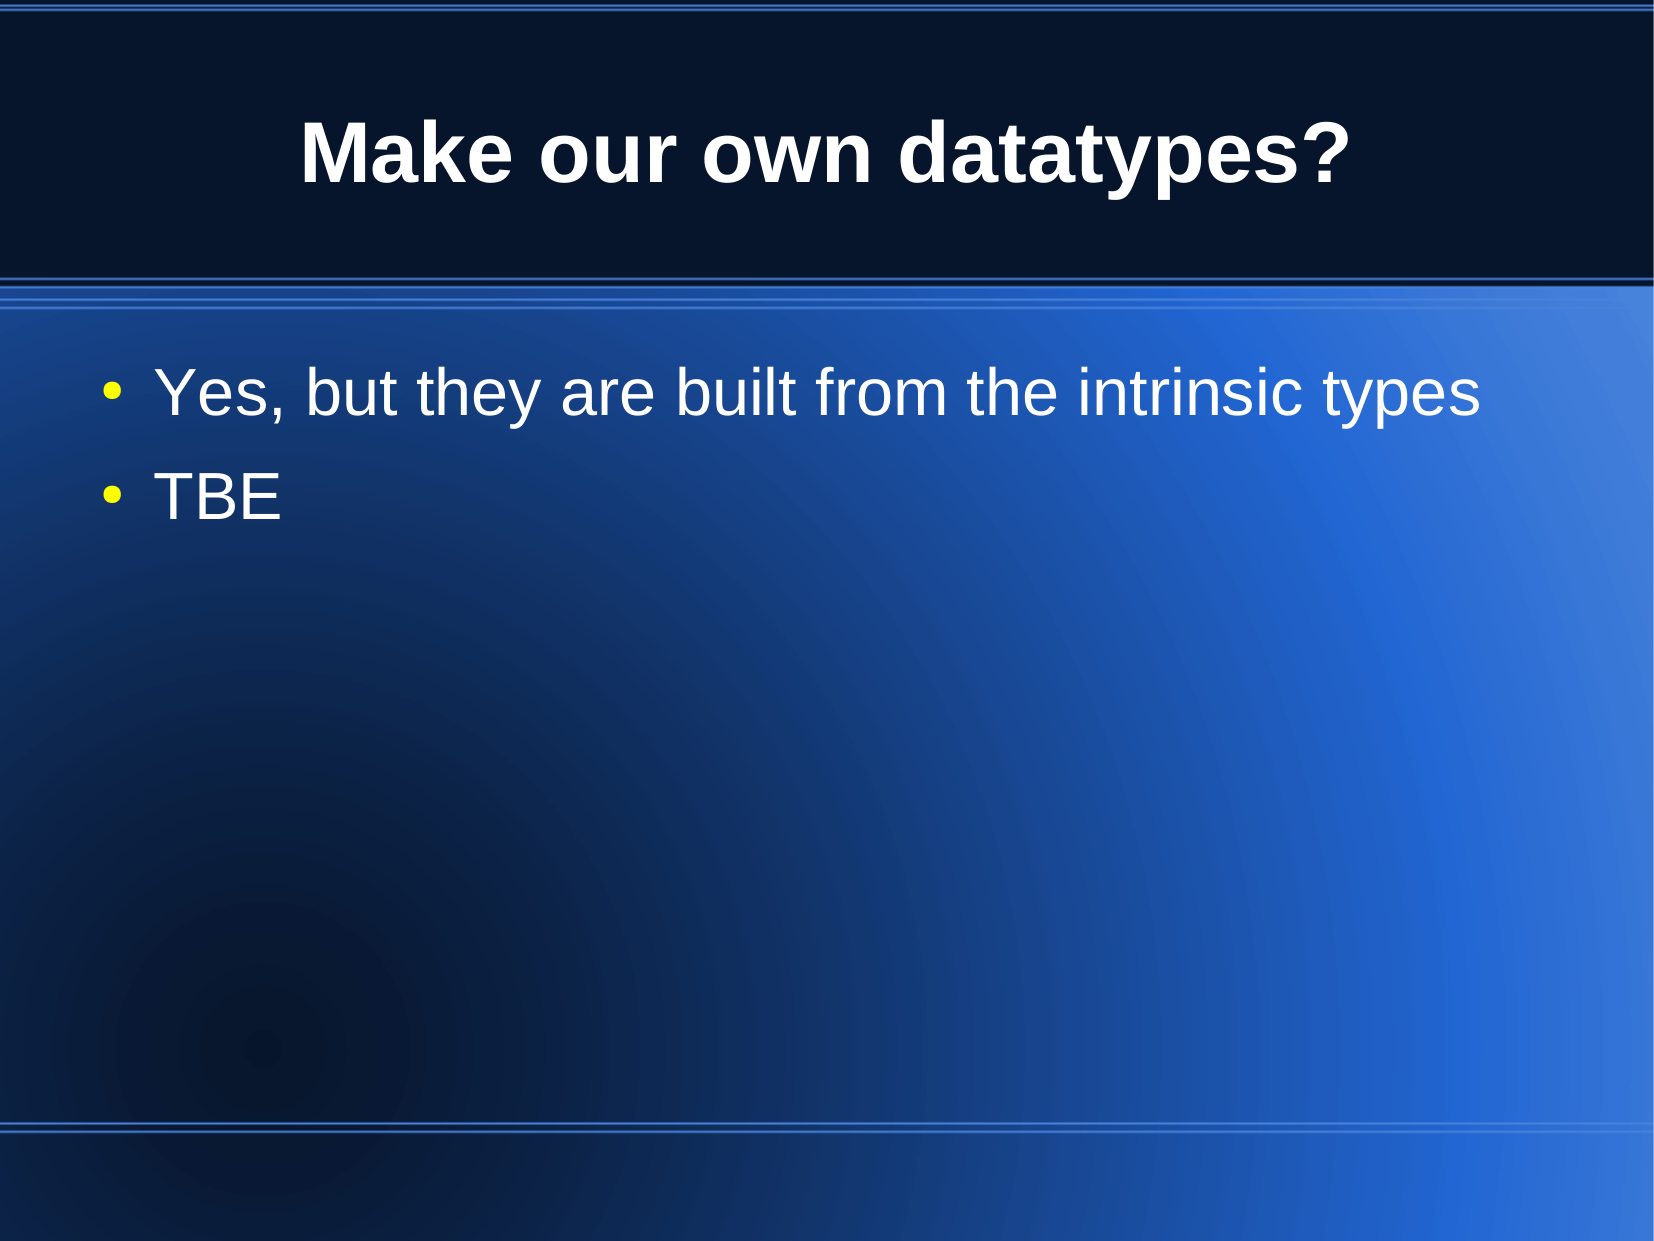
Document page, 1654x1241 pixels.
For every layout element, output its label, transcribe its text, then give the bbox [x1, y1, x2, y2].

title Make our own datatypes? [82, 49, 1571, 257]
list Yes, but they are built from the intrinsic types TBE [82, 355, 1571, 1058]
picture [0, 0, 1654, 1241]
